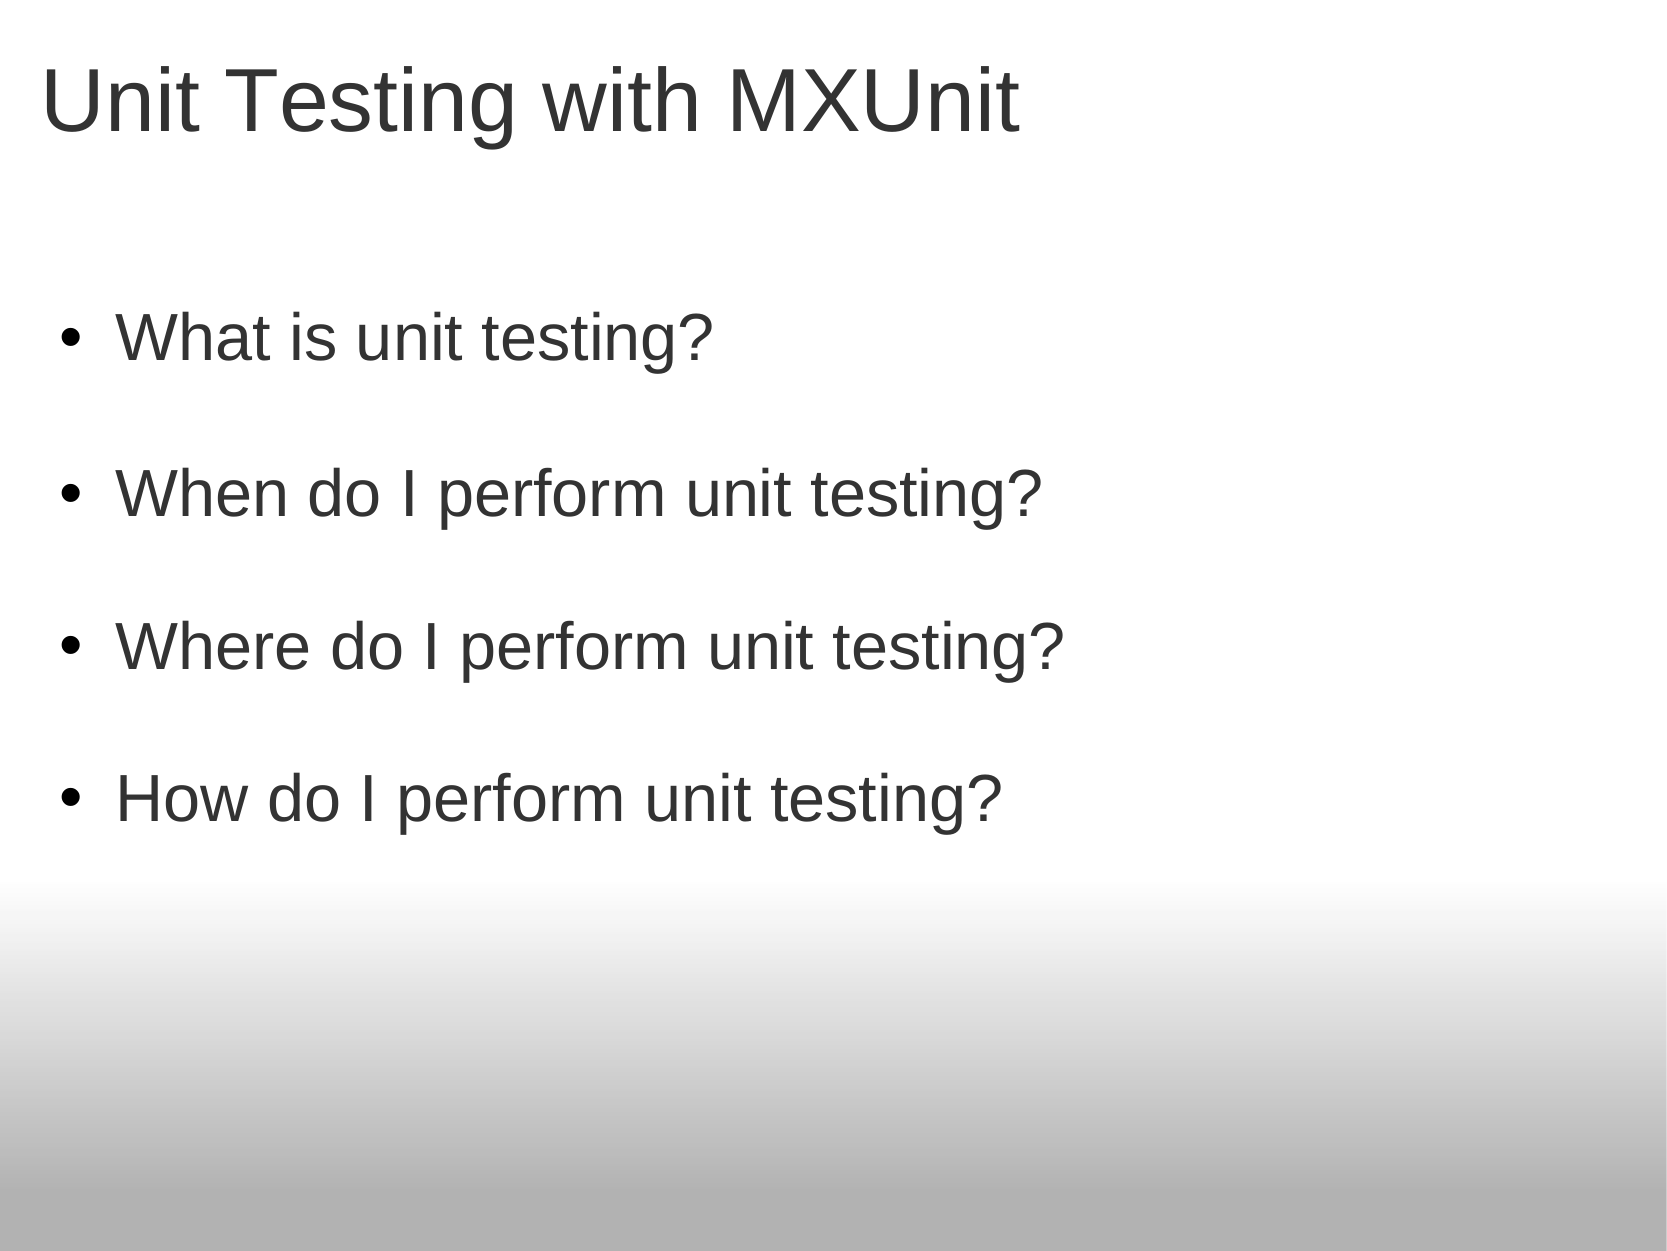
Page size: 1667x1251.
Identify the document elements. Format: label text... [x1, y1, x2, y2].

picture [0, 0, 1667, 1251]
title Unit Testing with MXUnit [40, 50, 1627, 201]
list What is unit testing? When do I perform unit testing? Where do I perform unit testing? How do I perform unit testing? [40, 300, 1627, 1201]
